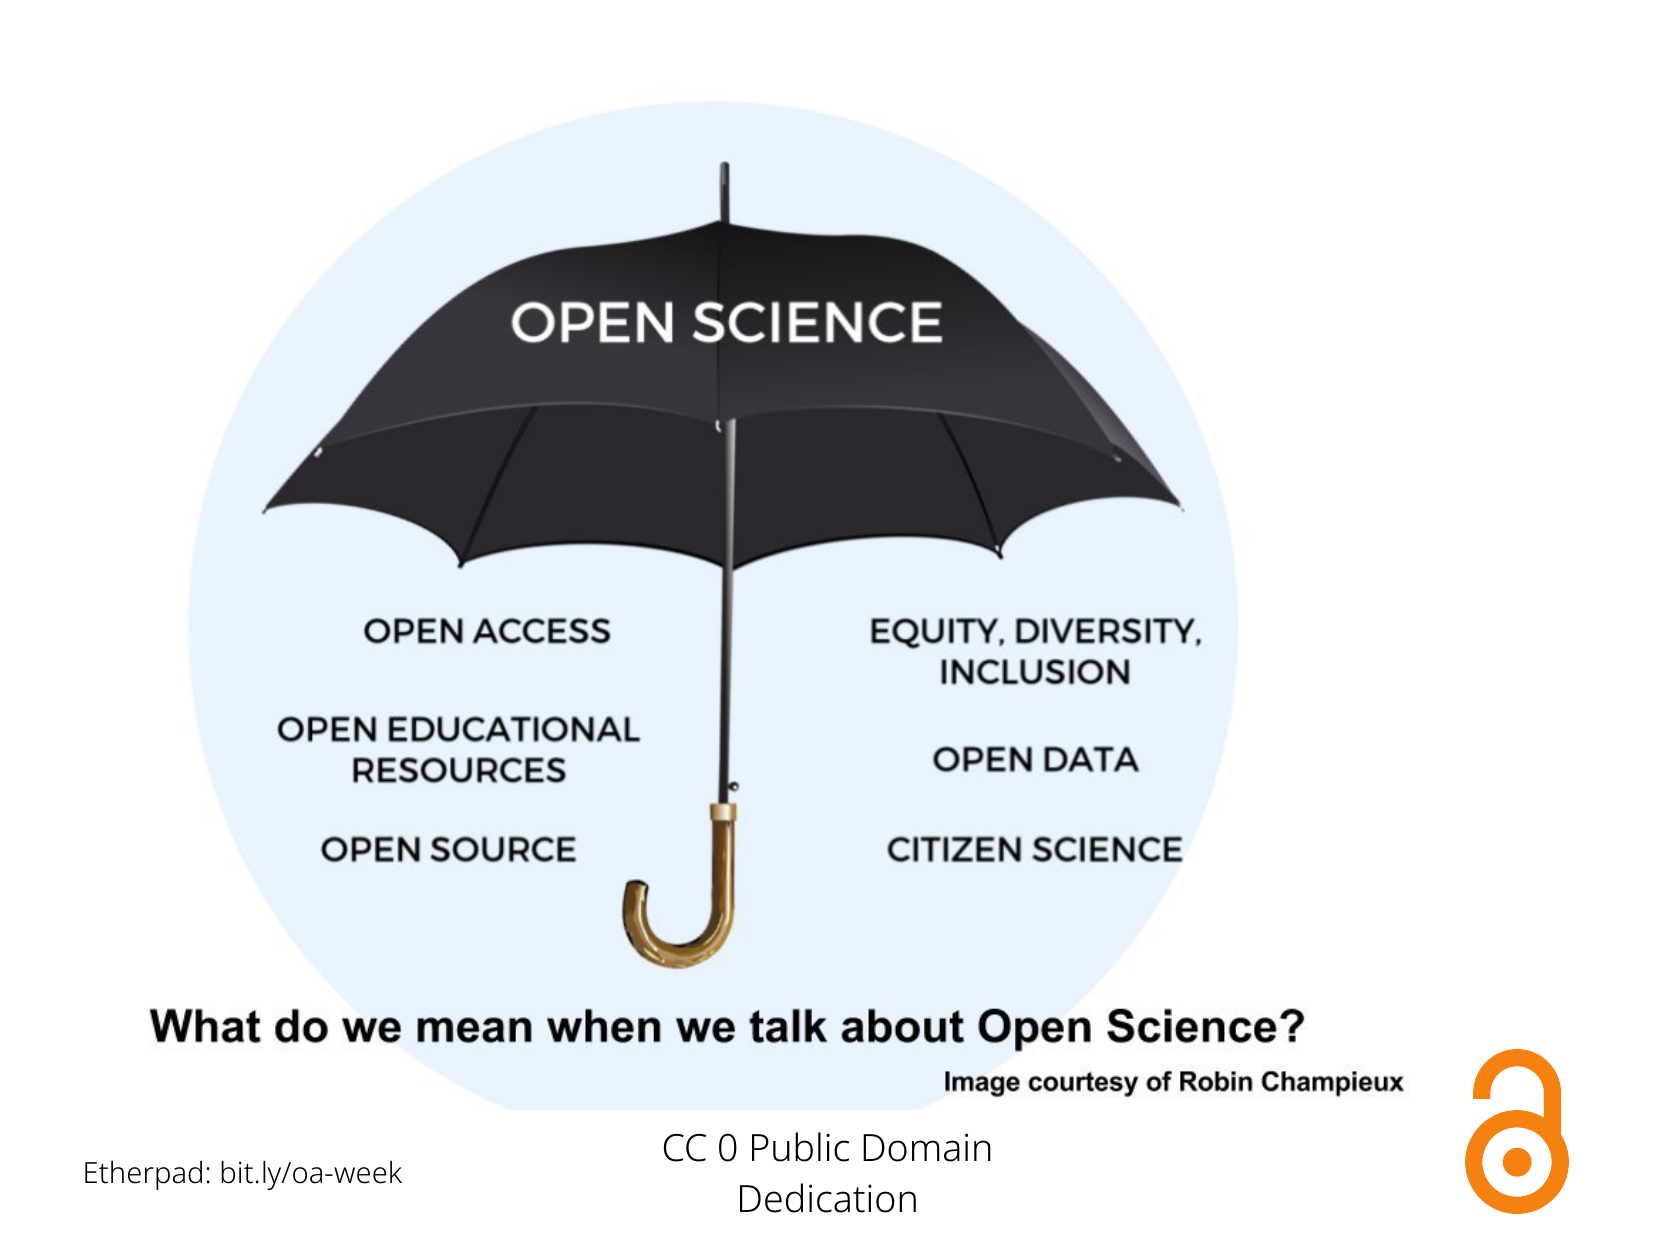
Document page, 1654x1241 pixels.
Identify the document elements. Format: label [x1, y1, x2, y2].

picture [1463, 1047, 1571, 1216]
picture [45, 86, 1411, 1111]
